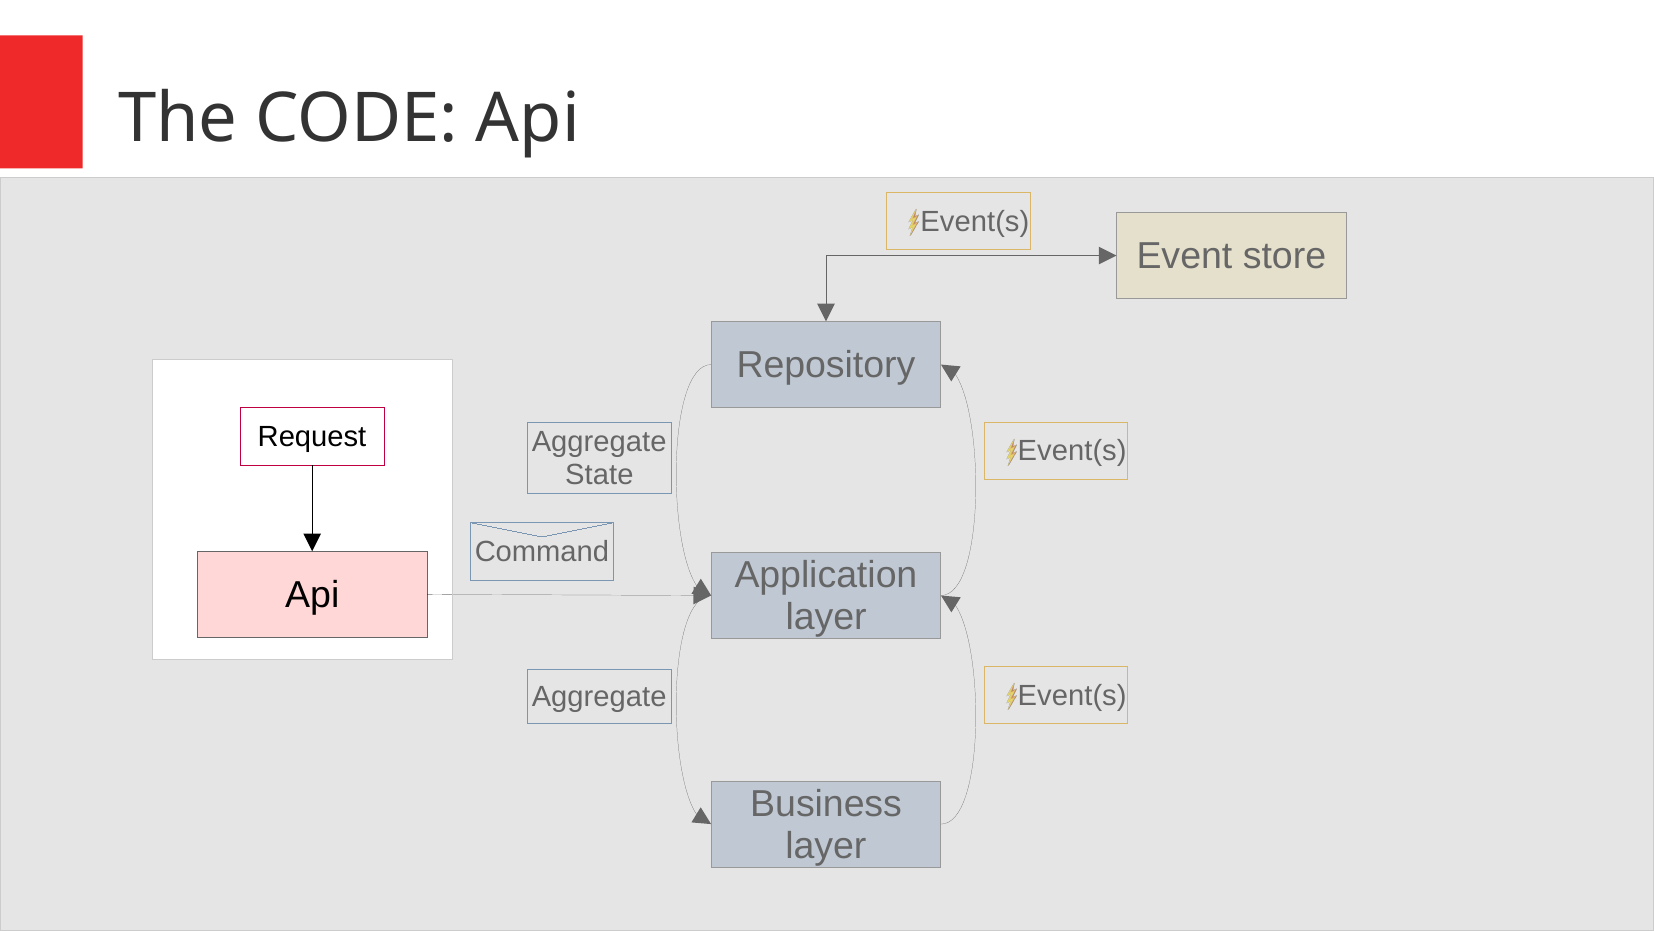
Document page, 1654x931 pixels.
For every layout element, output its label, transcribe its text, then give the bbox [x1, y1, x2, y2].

text_box Request [240, 407, 385, 466]
title The CODE: Api [118, 37, 1571, 177]
text_box Api [197, 551, 428, 638]
text_box [0, 177, 1654, 931]
